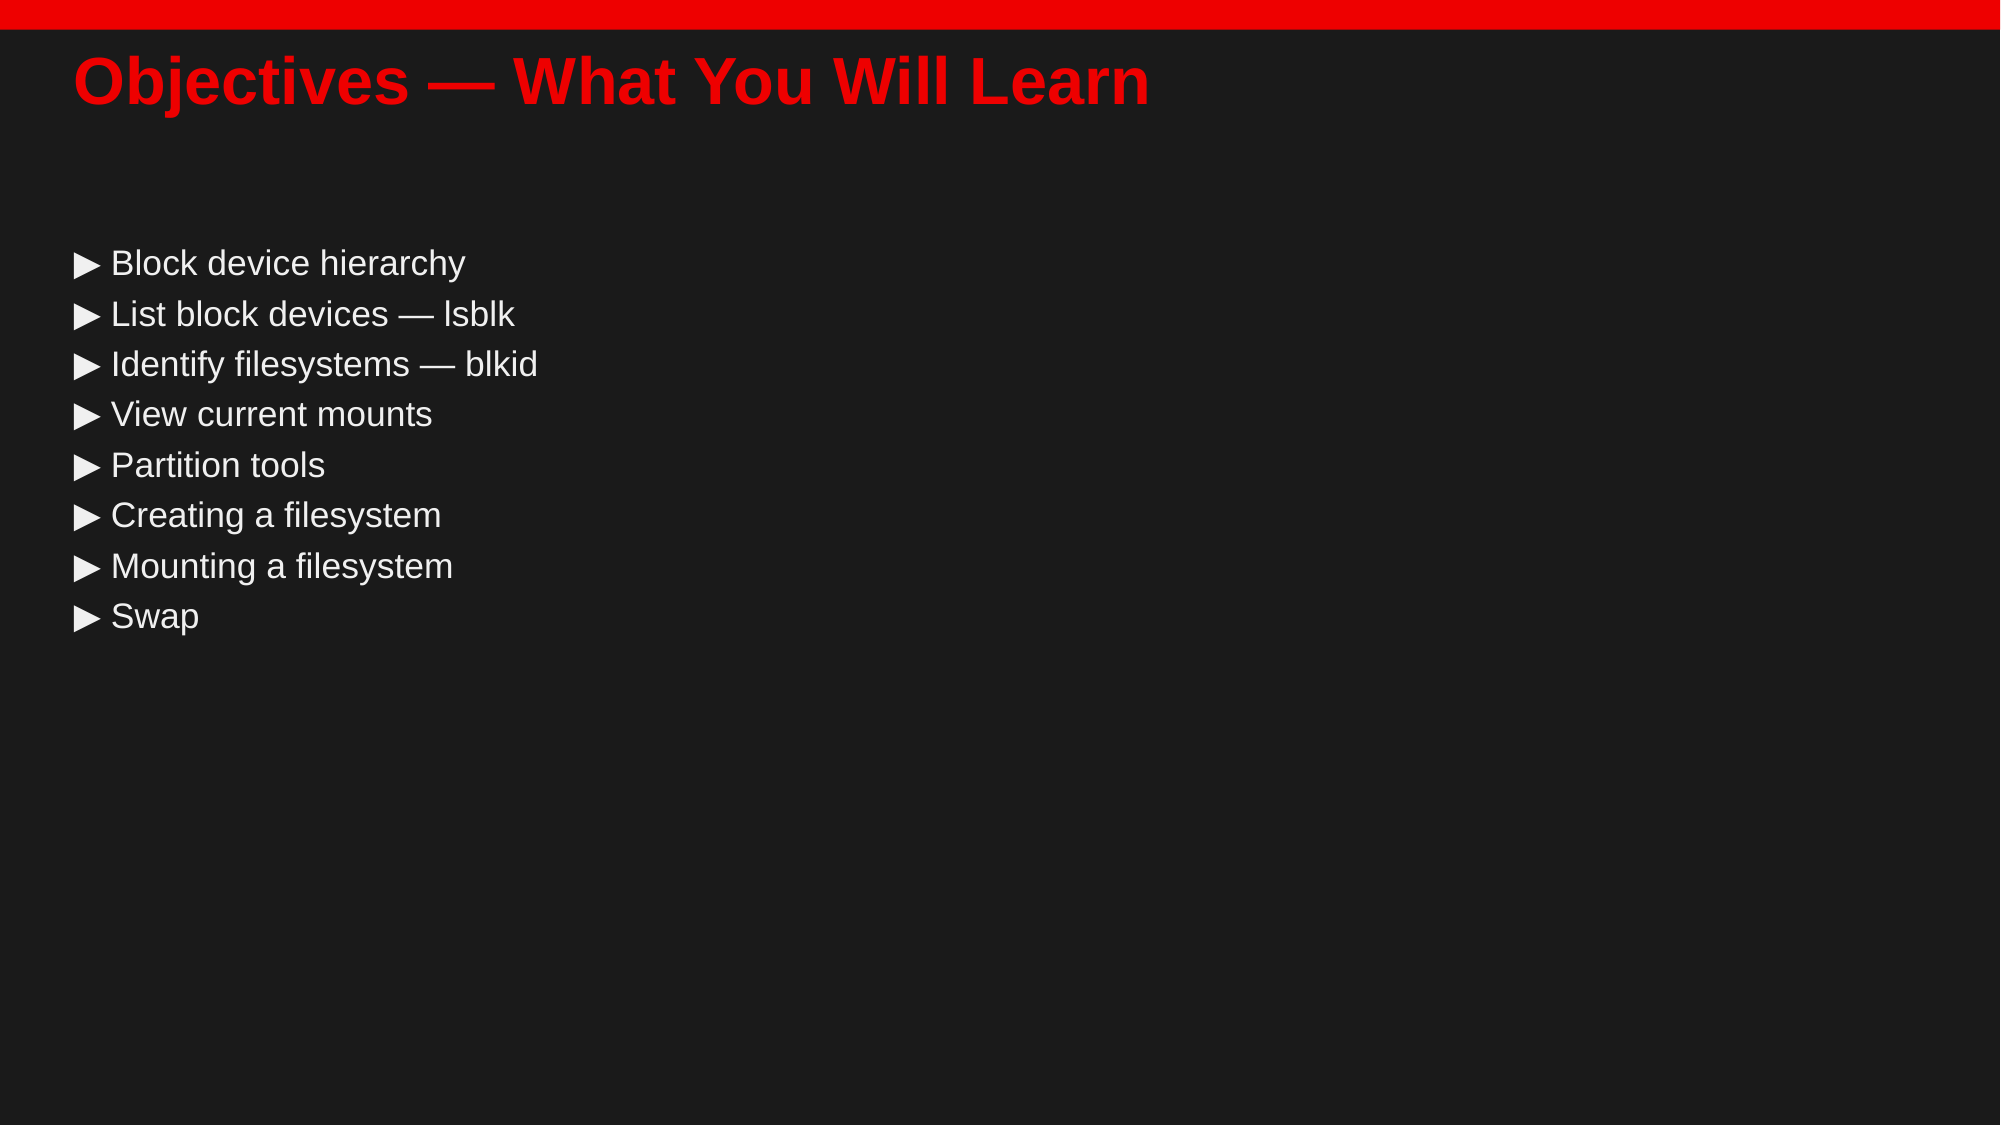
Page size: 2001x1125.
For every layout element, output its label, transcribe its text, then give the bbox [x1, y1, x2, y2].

text_box Objectives — What You Will Learn [59, 36, 1942, 208]
text_box ▶ Block device hierarchy ▶ List block devices — lsblk ▶ Identify filesystems — blkid ▶ View current mounts ▶ Partition tools ▶ Creating a filesystem ▶ Mounting a filesystem ▶ Swap [59, 236, 1942, 1037]
text_box [0, 0, 2001, 30]
